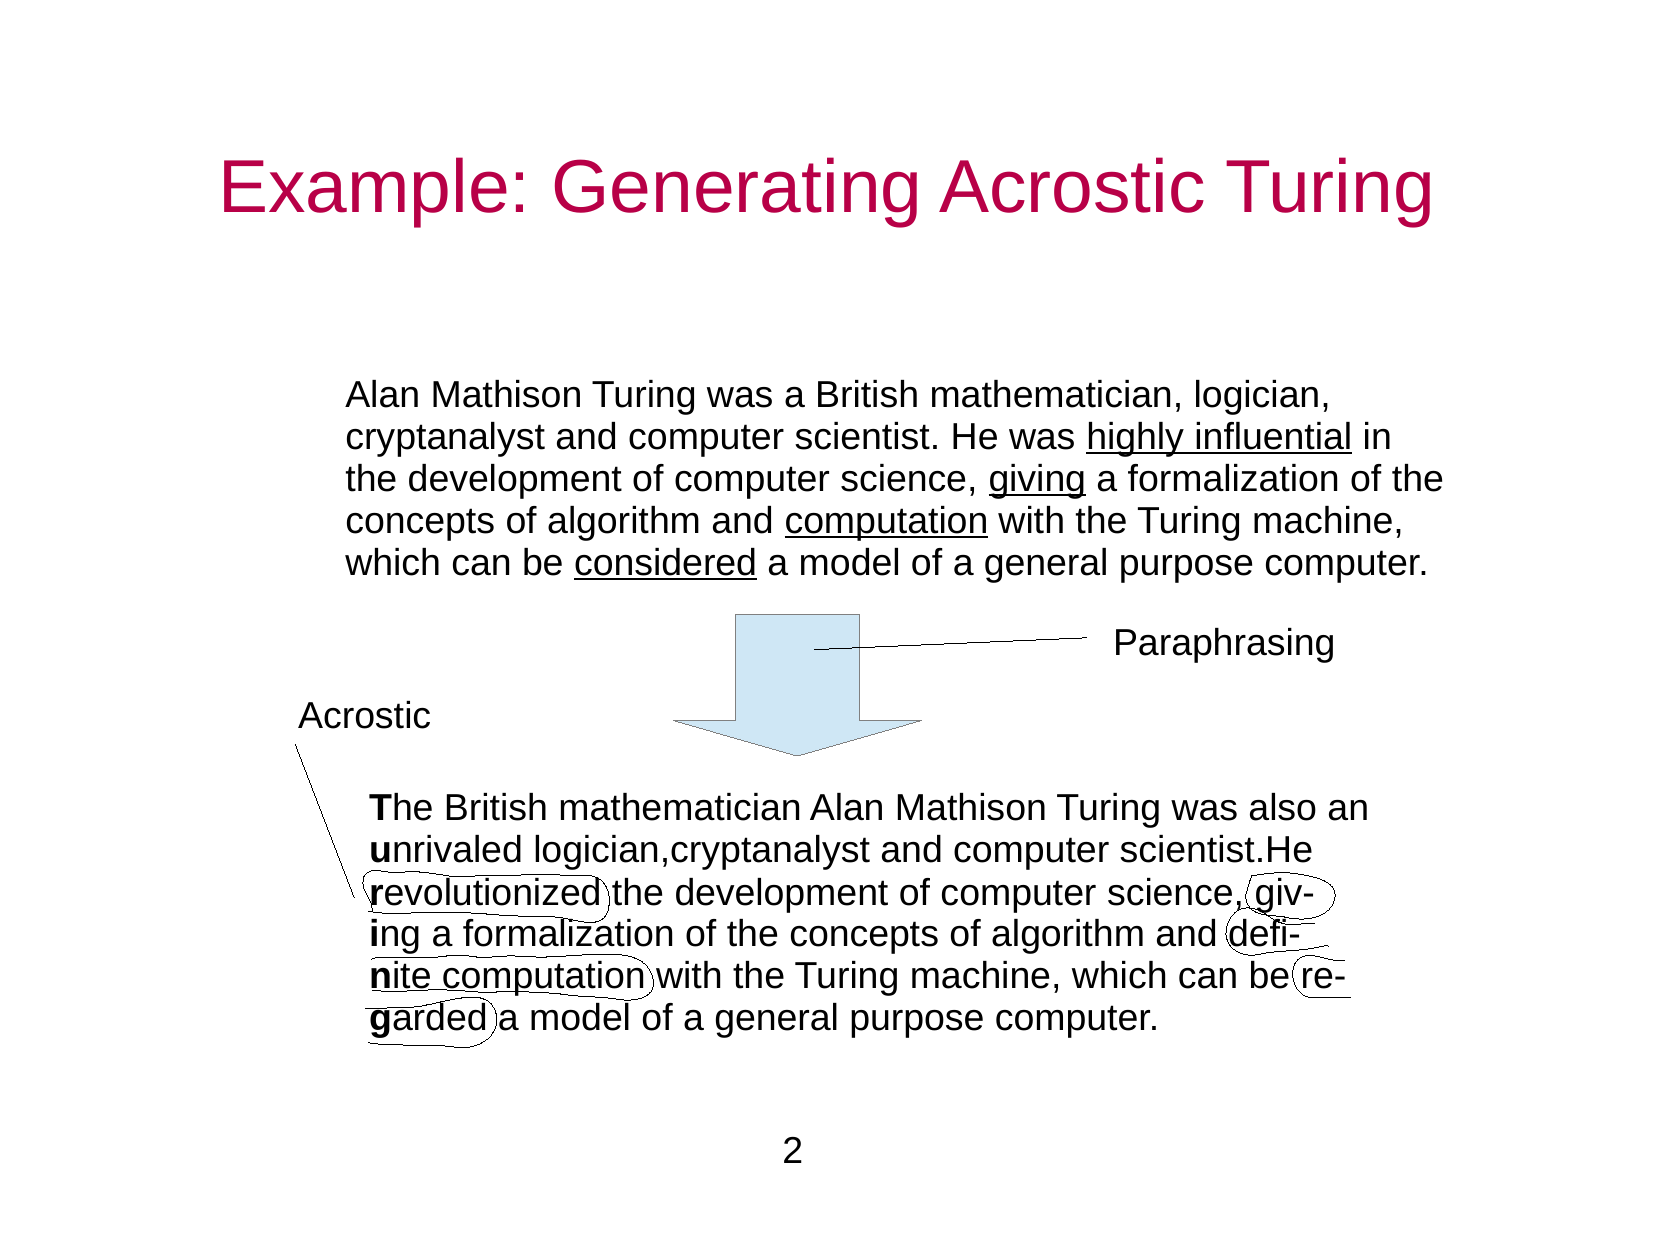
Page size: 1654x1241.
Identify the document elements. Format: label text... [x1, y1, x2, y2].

text_box Alan Mathison Turing was a British mathematician, logician, cryptanalyst and computer scientist. He was highly influential in the development of computer science, giving a formalization of the concepts of algorithm and computation with the Turing machine, which can be considered a model of a general purpose computer. [330, 366, 1459, 592]
text_box 2 [767, 1122, 827, 1179]
text_box [673, 614, 922, 756]
text_box Acrostic [283, 687, 449, 745]
text_box Example: Generating Acrostic Turing [203, 137, 1451, 237]
text_box The British mathematician Alan Mathison Turing was also an unrivaled logician,cryptanalyst and computer scientist.He revolutionized the development of computer science, giv- ing a formalization of the concepts of algorithm and defi- nite computation with the Turing machine, which can be re- garded a model of a general purpose computer. [354, 779, 1406, 1054]
text_box Paraphrasing [1098, 614, 1394, 672]
